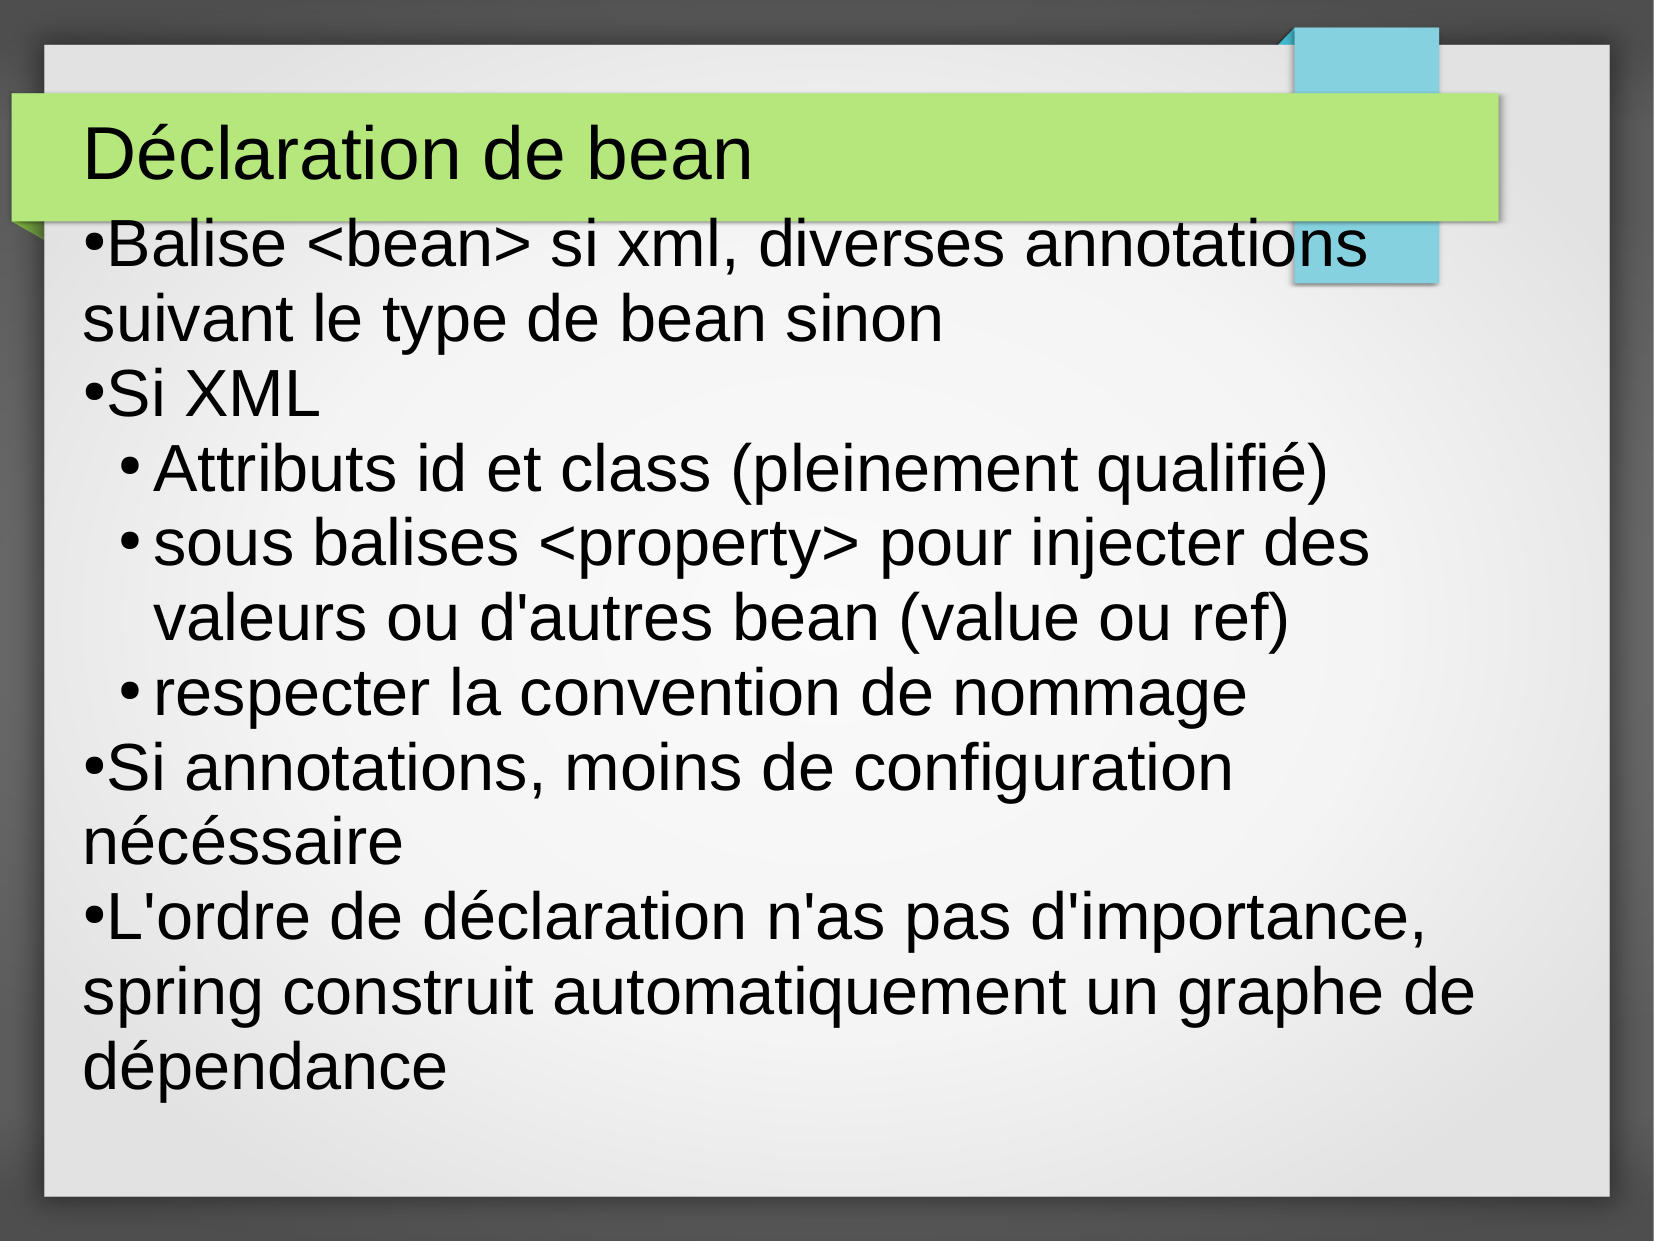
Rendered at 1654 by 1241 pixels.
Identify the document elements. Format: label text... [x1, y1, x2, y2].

subtitle Balise <bean> si xml, diverses annotations suivant le type de bean sinon Si XML Attributs id et class (pleinement qualifié) sous balises <property> pour injecter des valeurs ou d'autres bean (value ou ref) respecter la convention de nommage Si annotations, moins de configuration nécéssaire L'ordre de déclaration n'as pas d'importance, spring construit automatiquement un graphe de dépendance [82, 206, 1571, 1104]
title Déclaration de bean [82, 94, 1264, 206]
picture [0, 0, 1654, 1241]
